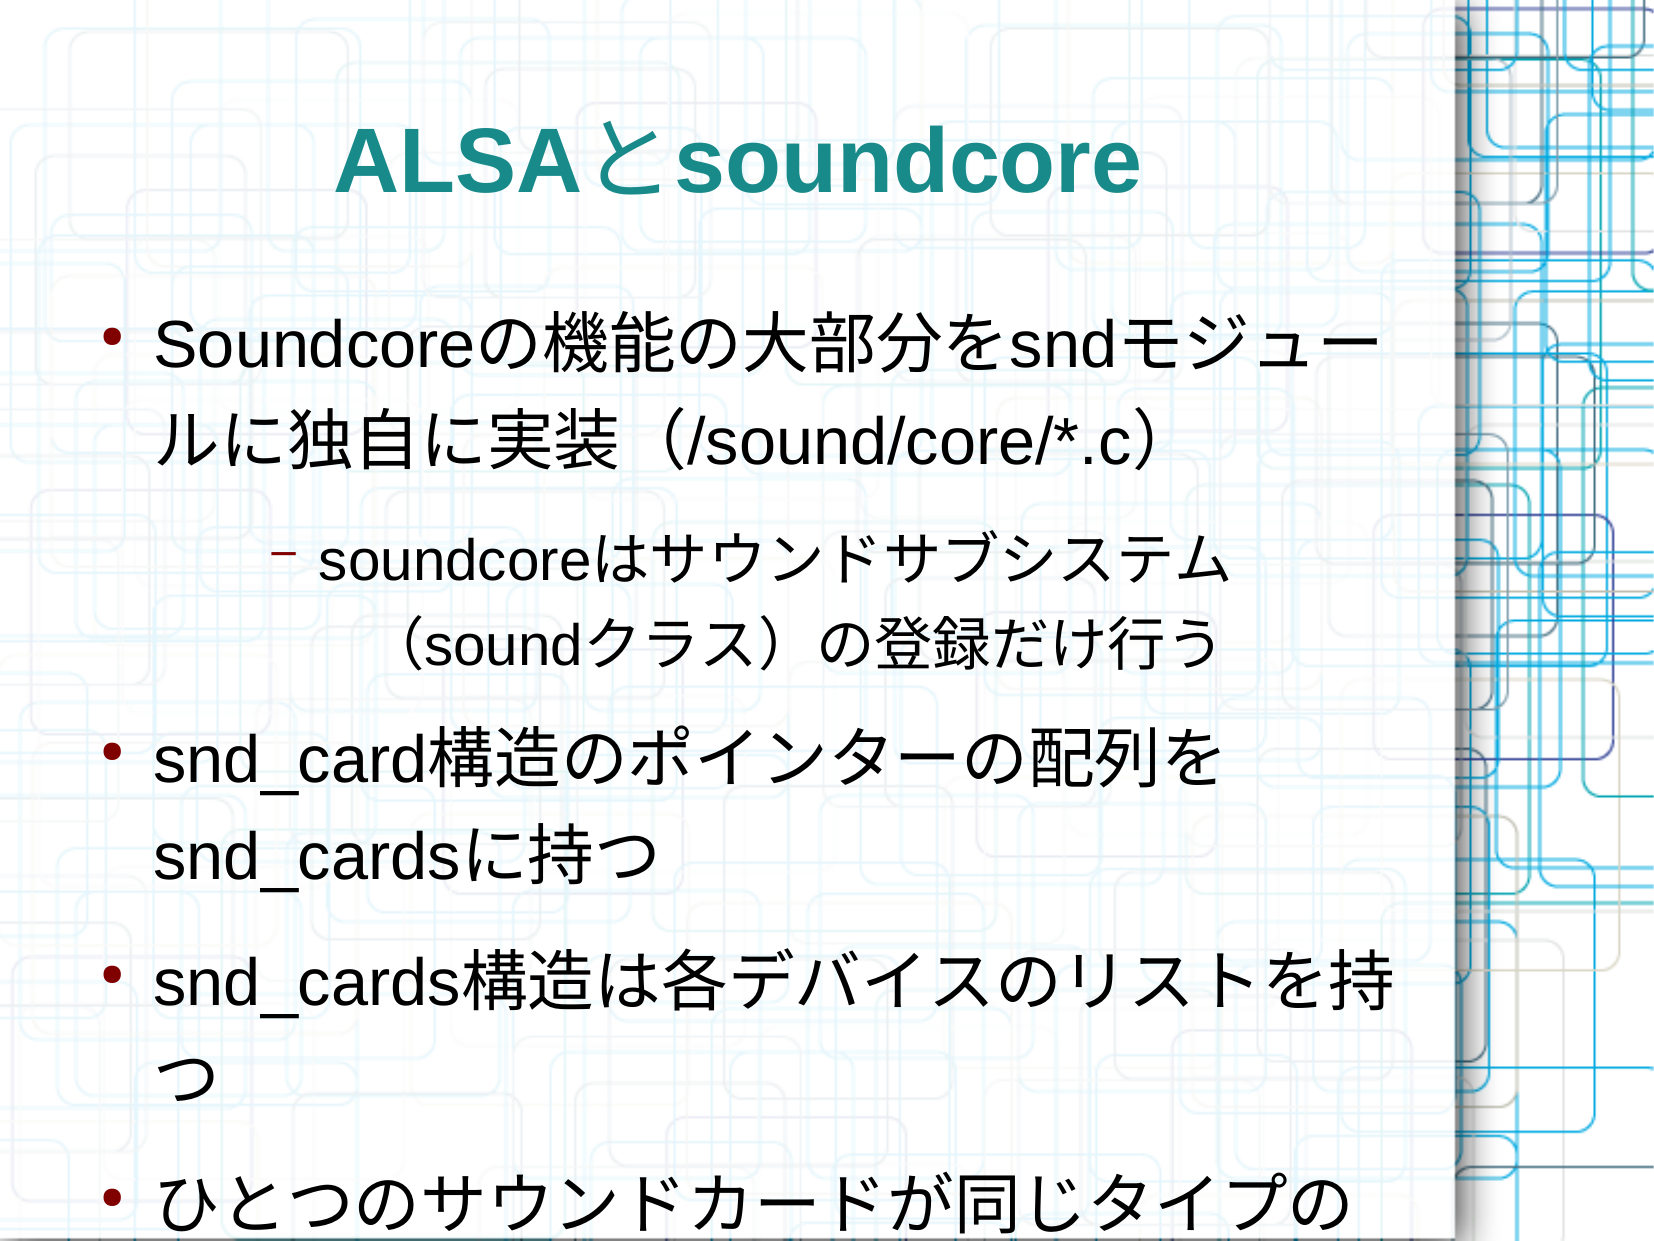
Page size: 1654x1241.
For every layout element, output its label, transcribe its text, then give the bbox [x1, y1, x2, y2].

picture [0, 0, 1654, 1241]
title ALSAとsoundcore [59, 49, 1418, 257]
list Soundcoreの機能の大部分をsndモジュールに独自に実装（/sound/core/*.c） soundcoreはサウンドサブシステム（soundクラス）の登録だけ行う snd_card構造のポインターの配列をsnd_cardsに持つ snd_cards構造は各デバイスのリストを持つ ひとつのサウンドカードが同じタイプのデバイスを複数持つことができるようにしてある 最大8つのサウンドカードを扱える [82, 290, 1418, 1233]
